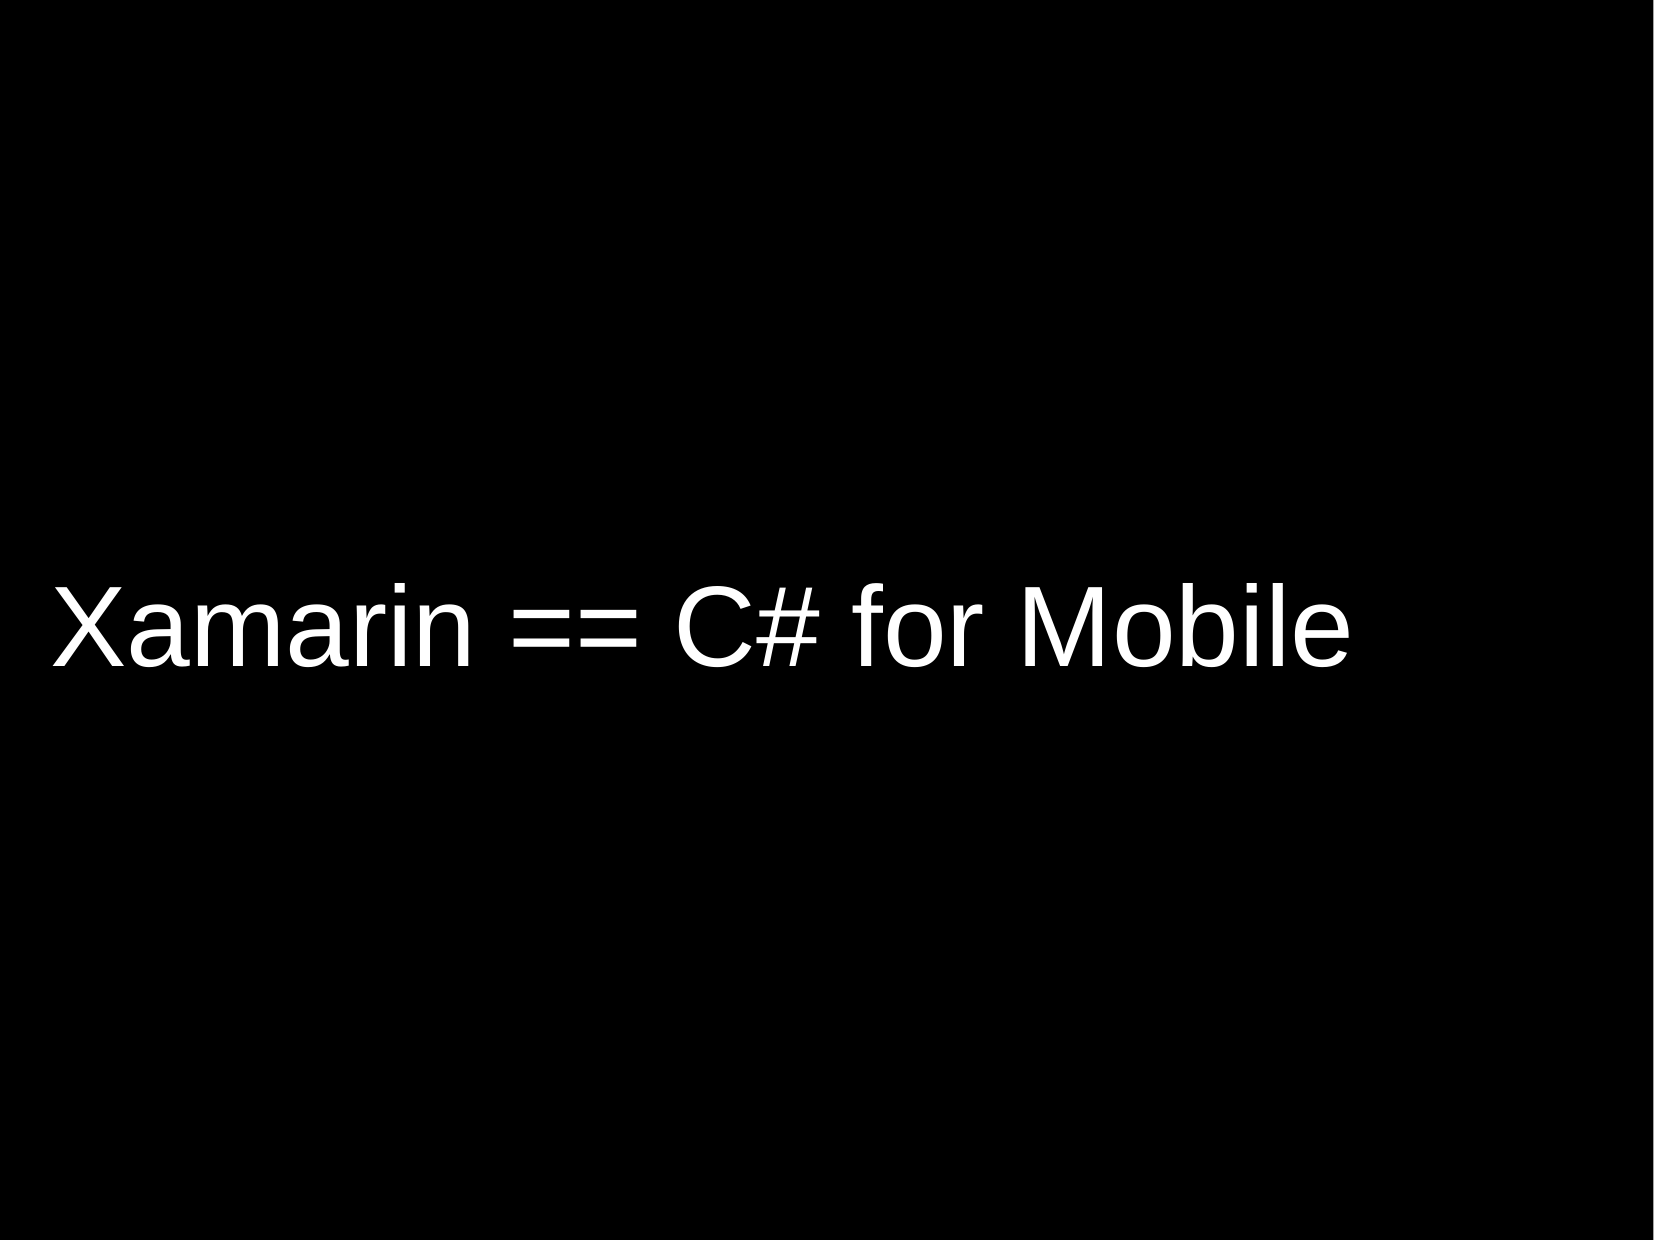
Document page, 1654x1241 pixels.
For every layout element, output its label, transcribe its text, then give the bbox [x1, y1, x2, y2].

text_box Xamarin == C# for Mobile [35, 555, 1560, 709]
